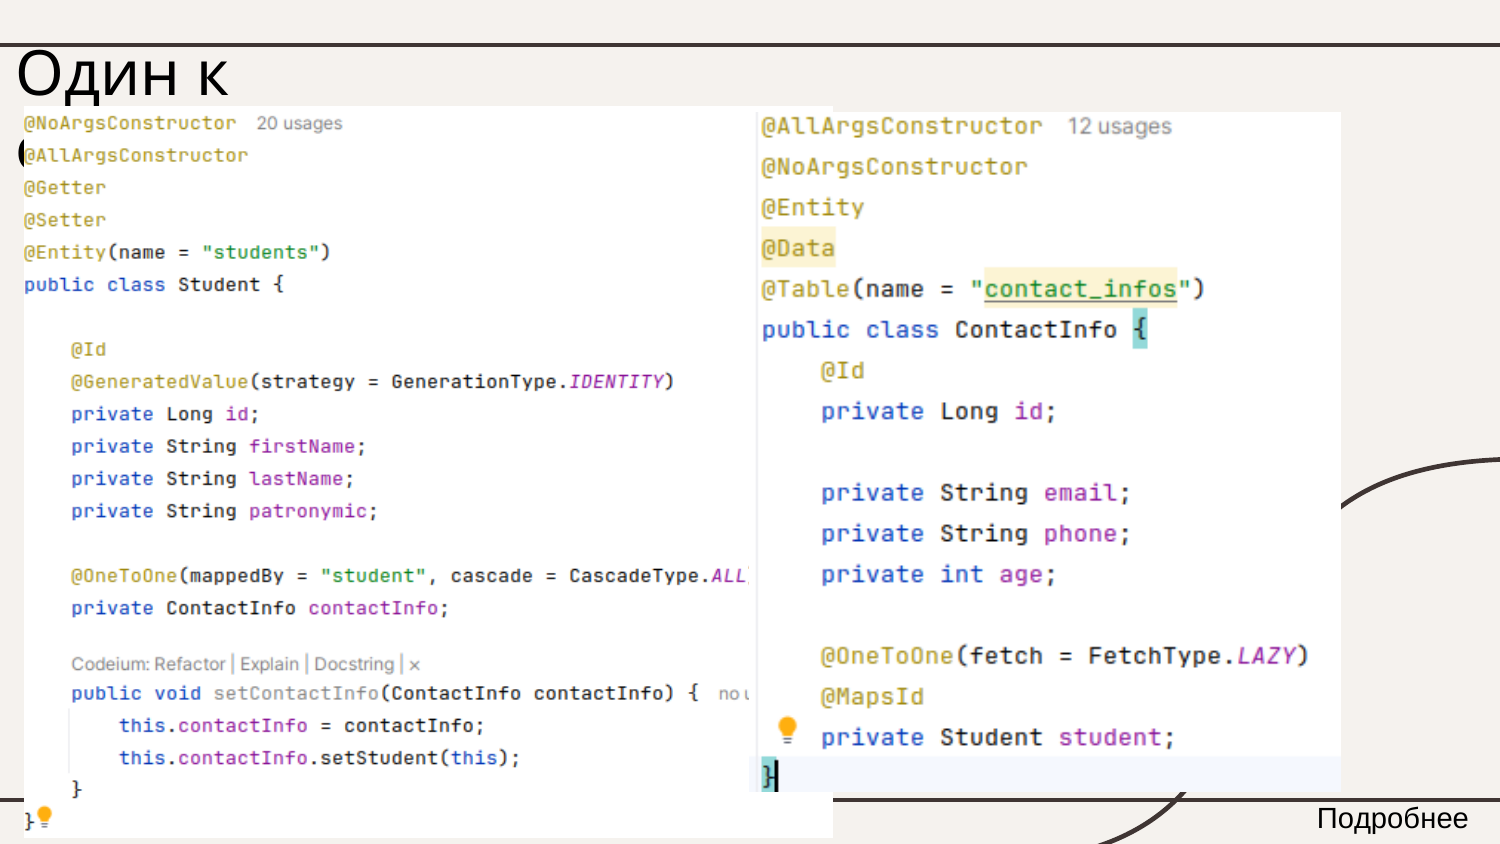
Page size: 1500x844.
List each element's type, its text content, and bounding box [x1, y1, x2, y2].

text_box Подробнее [1301, 791, 1500, 843]
picture [24, 106, 1341, 838]
title Один к одному [0, 18, 479, 113]
